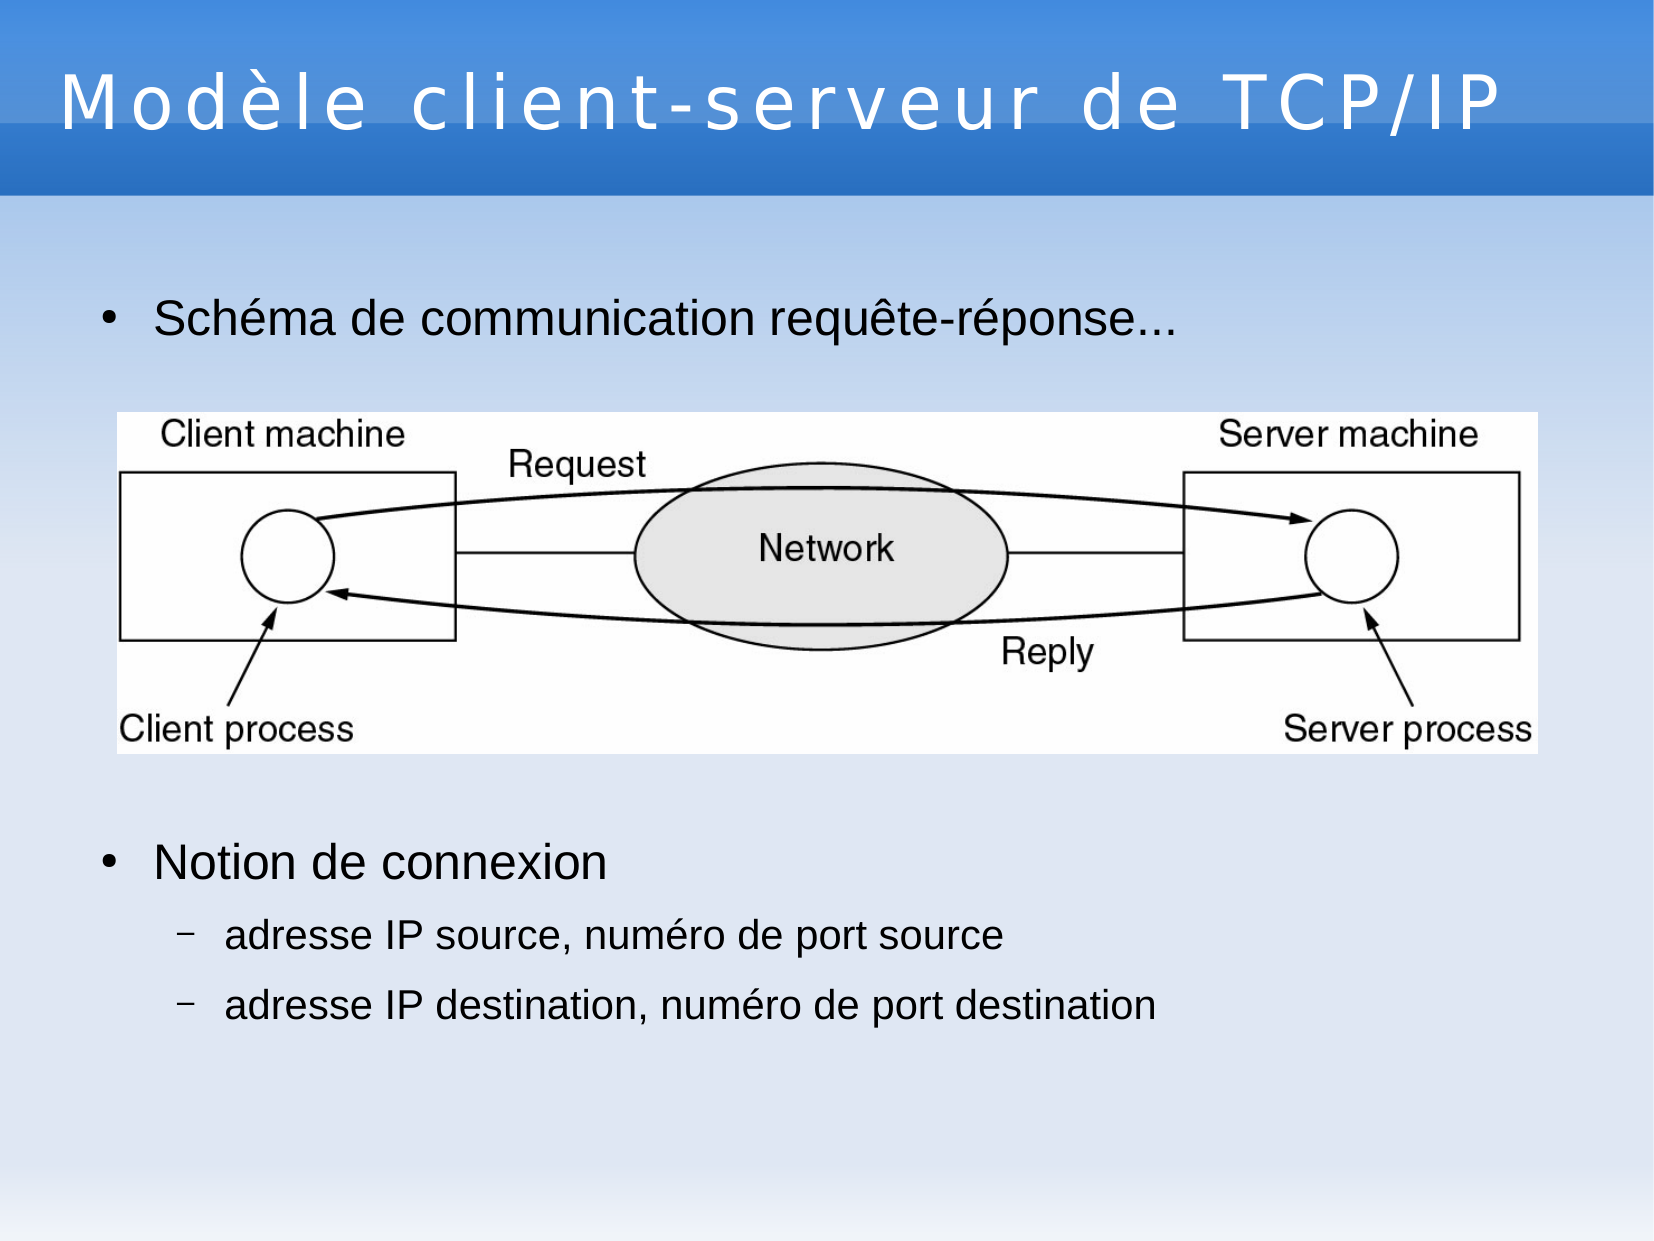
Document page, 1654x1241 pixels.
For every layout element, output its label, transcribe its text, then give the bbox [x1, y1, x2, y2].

list Schéma de communication requête-réponse... Notion de connexion adresse IP source, numéro de port source adresse IP destination, numéro de port destination [82, 290, 1571, 1094]
title Modèle client-serveur de TCP/IP [59, 29, 1576, 178]
picture [0, 0, 1654, 1241]
